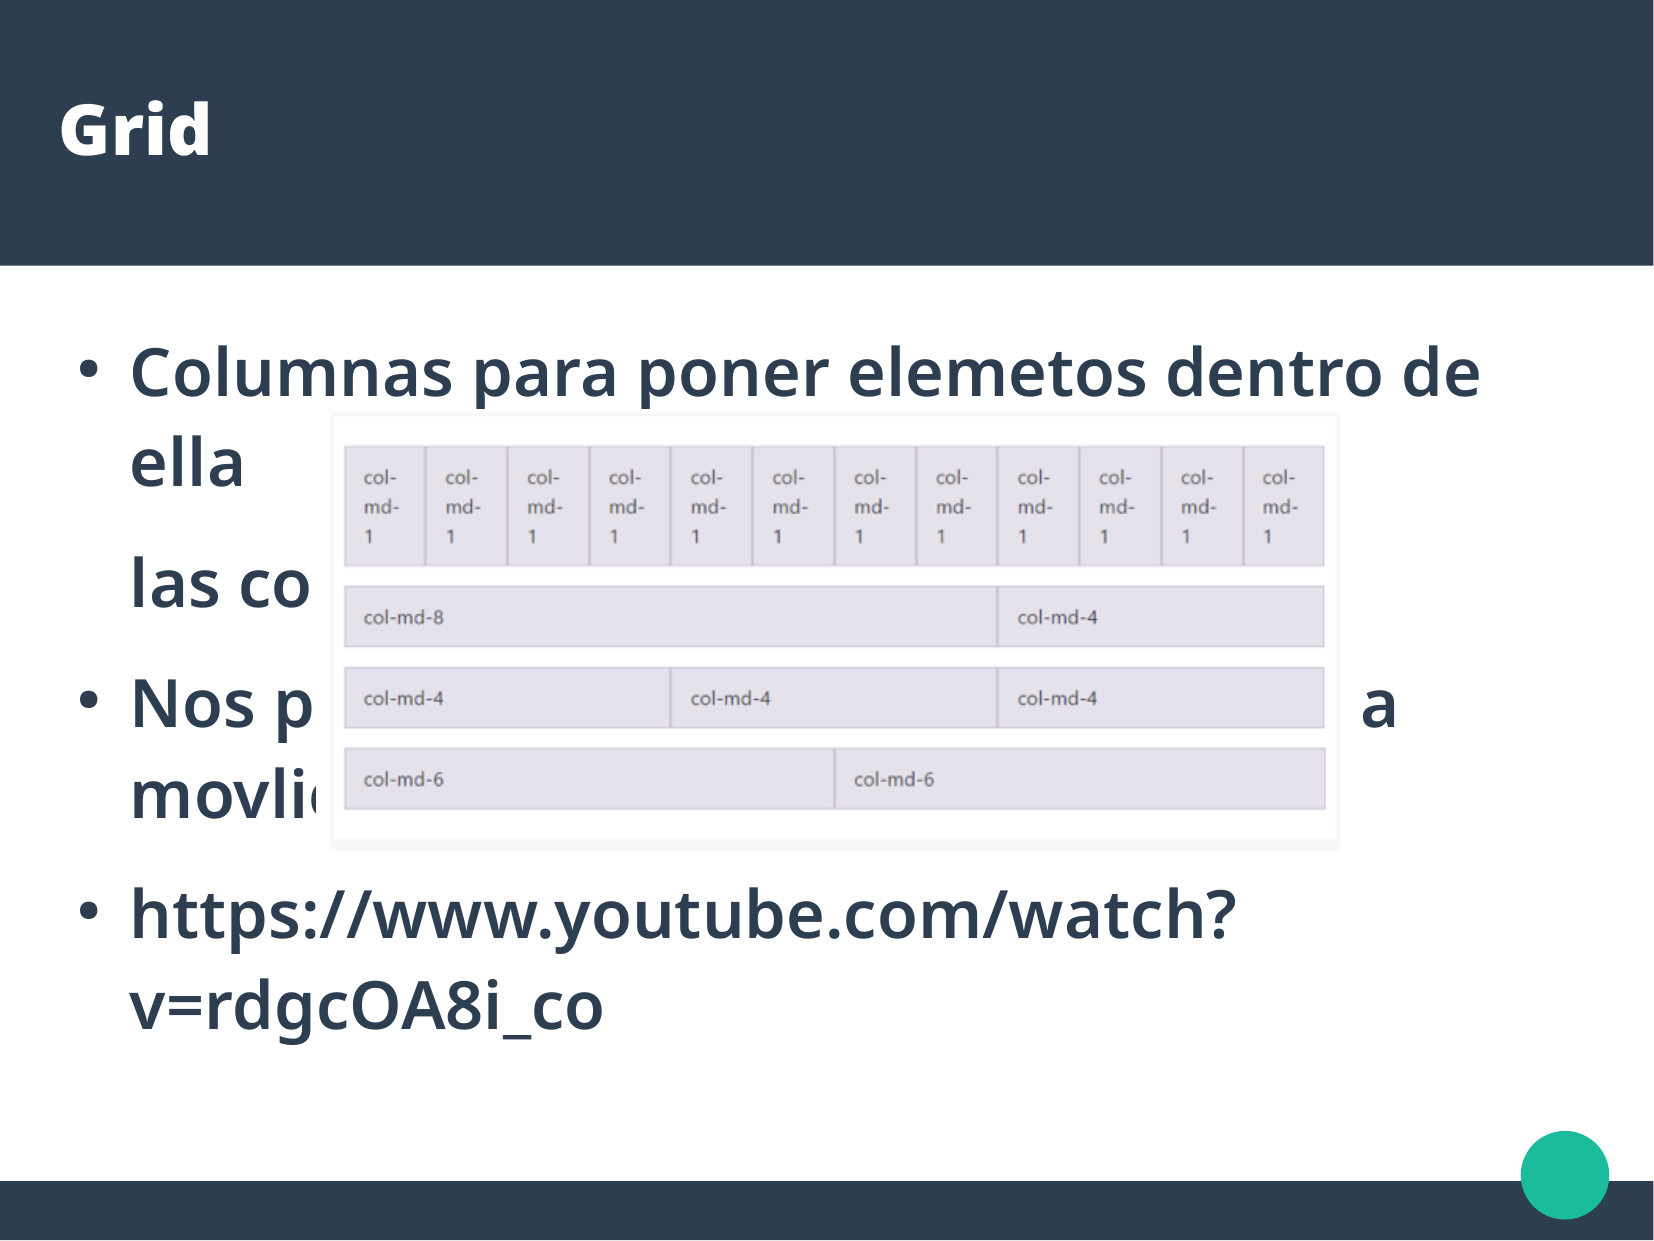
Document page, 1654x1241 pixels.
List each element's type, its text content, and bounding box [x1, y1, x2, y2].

list Columnas para poner elemetos dentro de ella las columnas se trabajan con flexbox Nos permiten hacer sitios adaptables a movlies https://www.youtube.com/watch?v=rdgcOA8i_co [59, 324, 1595, 1152]
picture [316, 409, 1359, 851]
title Grid [59, 49, 1595, 207]
